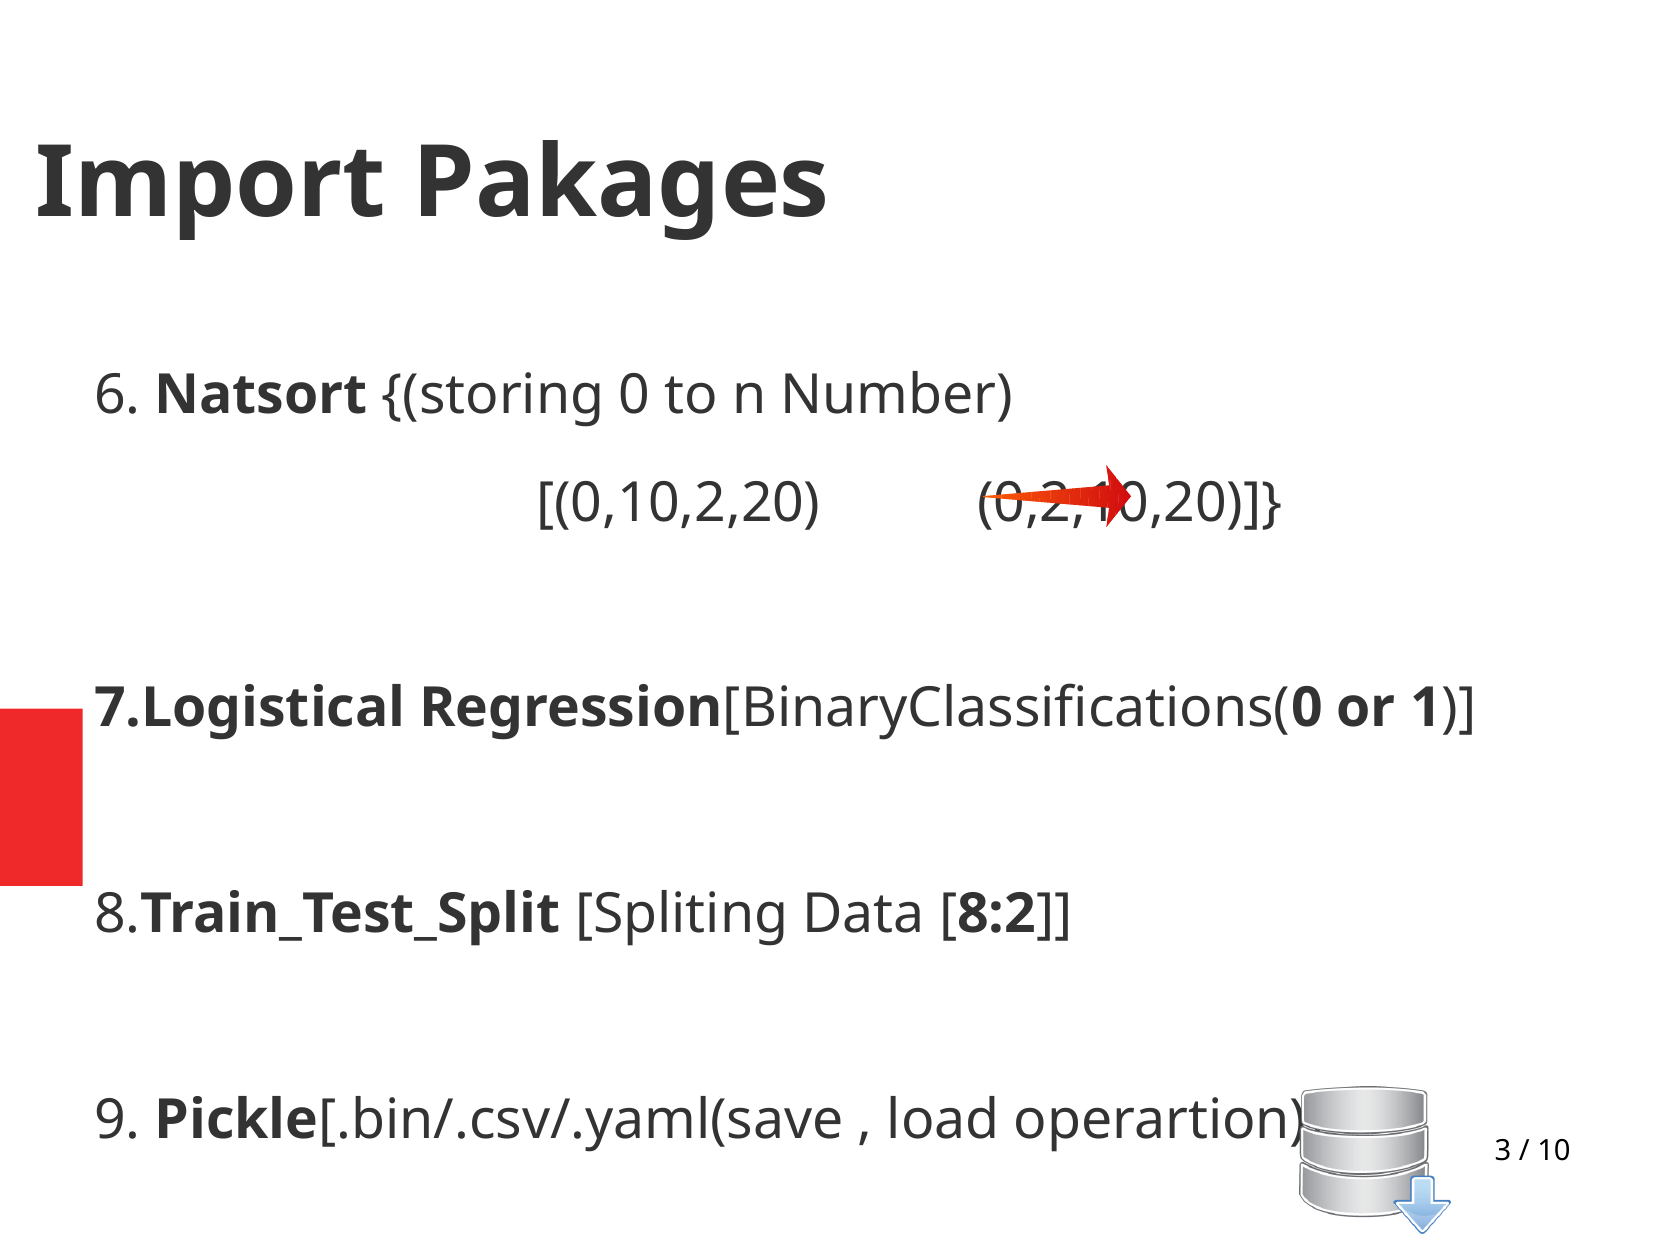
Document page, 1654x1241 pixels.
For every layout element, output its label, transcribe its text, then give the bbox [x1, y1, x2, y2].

picture [980, 460, 1134, 532]
picture [1299, 1086, 1451, 1234]
title Import Pakages [35, 35, 1441, 319]
list 6. Natsort {(storing 0 to n Number) [(0,10,2,20) (0,2,10,20)]} 7.Logistical Regression[BinaryClassifications(0 or 1)] 8.Train_Test_Split [Spliting Data [8:2]] 9. Pickle[.bin/.csv/.yaml(save , load operartion)] [35, 354, 1654, 1166]
